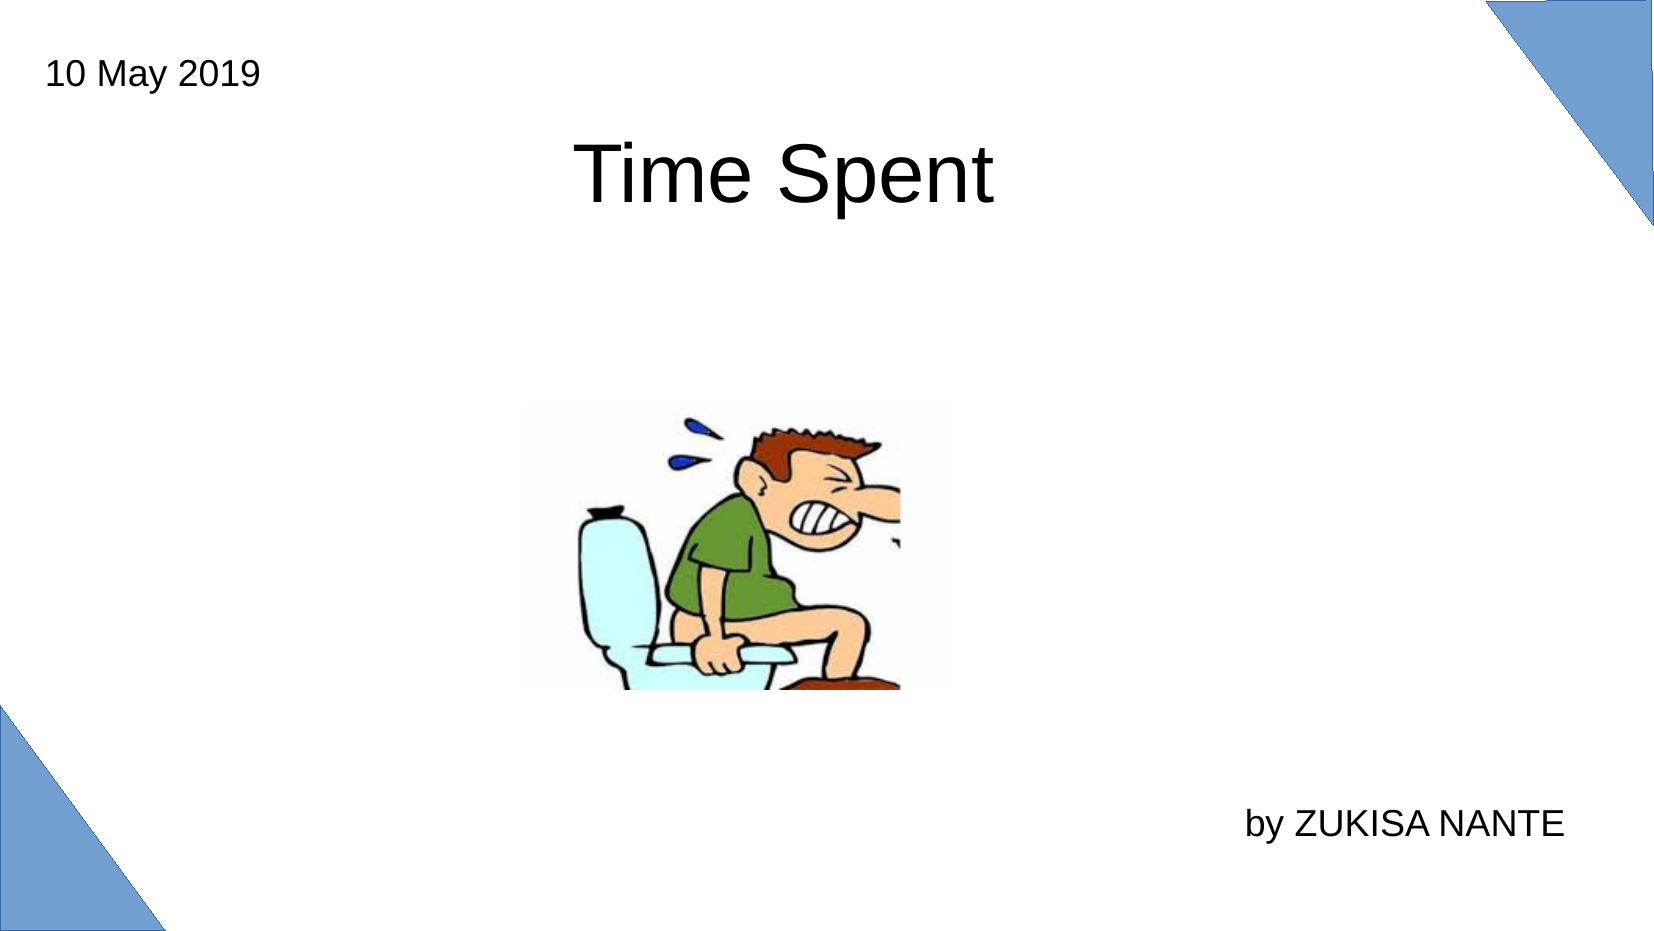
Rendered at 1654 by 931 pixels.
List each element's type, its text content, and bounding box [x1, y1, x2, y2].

text_box [1080, 795, 1654, 866]
text_box [1486, 0, 1654, 226]
text_box [0, 705, 166, 931]
text_box by ZUKISA NANTE [1230, 795, 1621, 852]
picture [525, 402, 954, 691]
text_box 10 May 2019 [30, 45, 421, 102]
text_box Time Spent [45, 120, 1546, 271]
